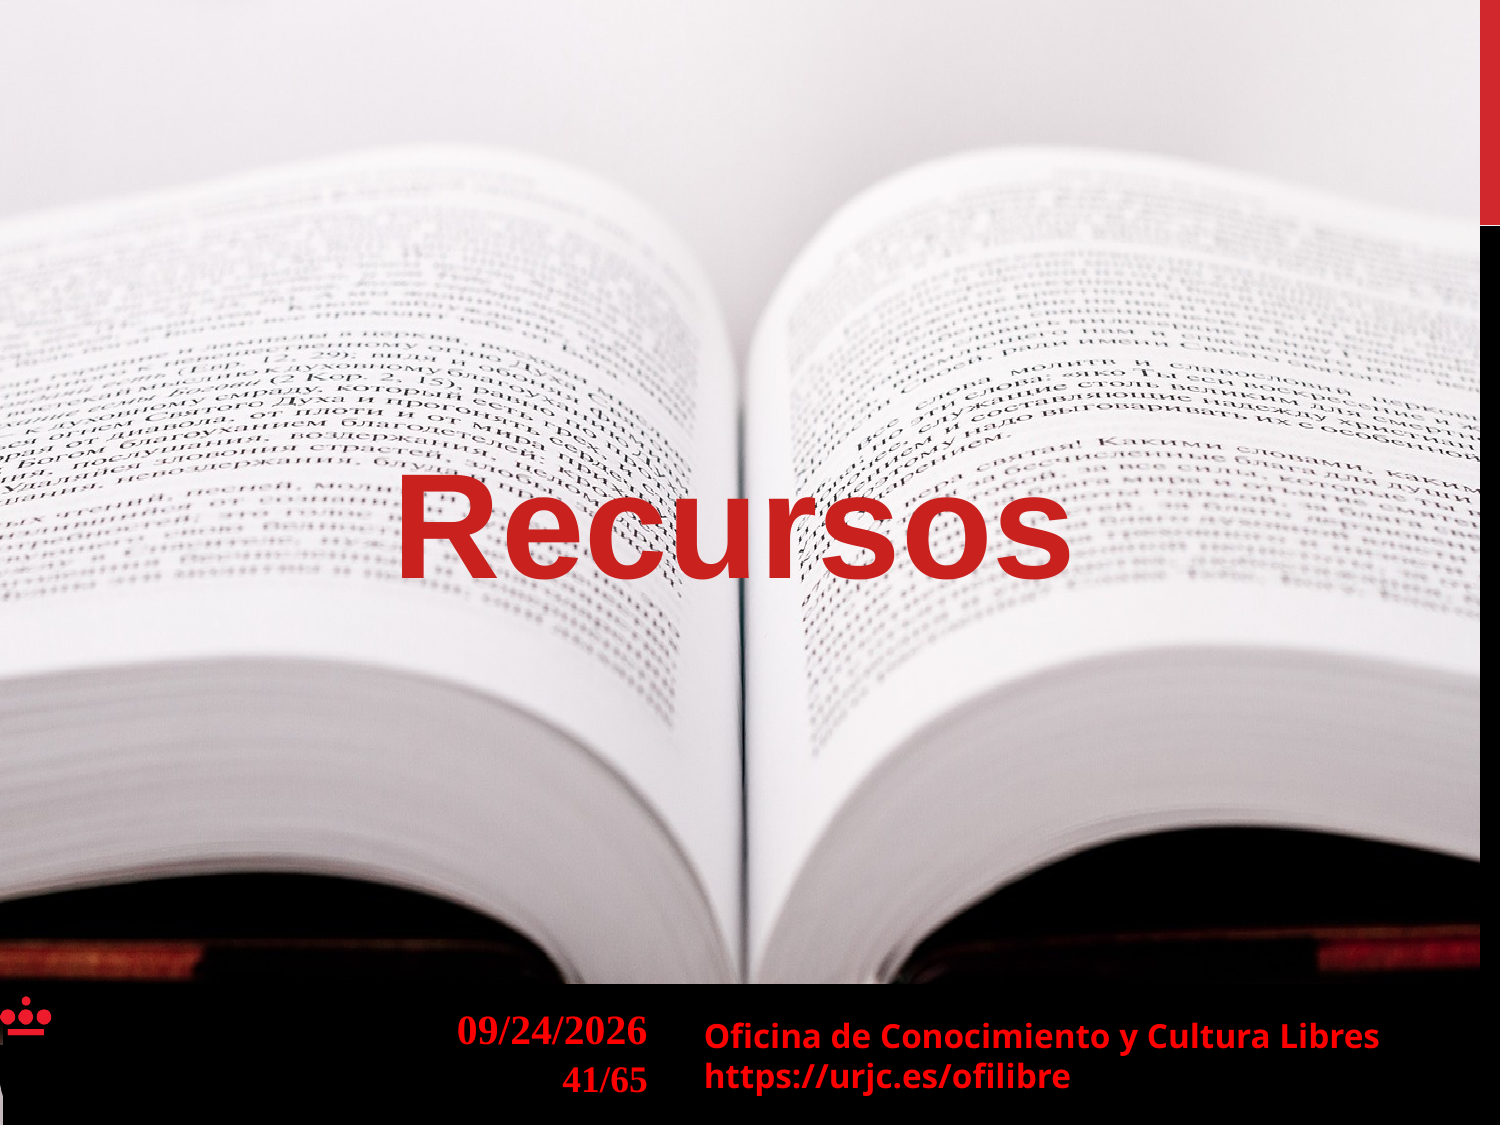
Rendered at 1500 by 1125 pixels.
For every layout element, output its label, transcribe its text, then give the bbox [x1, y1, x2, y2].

picture [0, 0, 1500, 1014]
title [75, 285, 1425, 661]
text_box Recursos [120, 435, 1351, 618]
